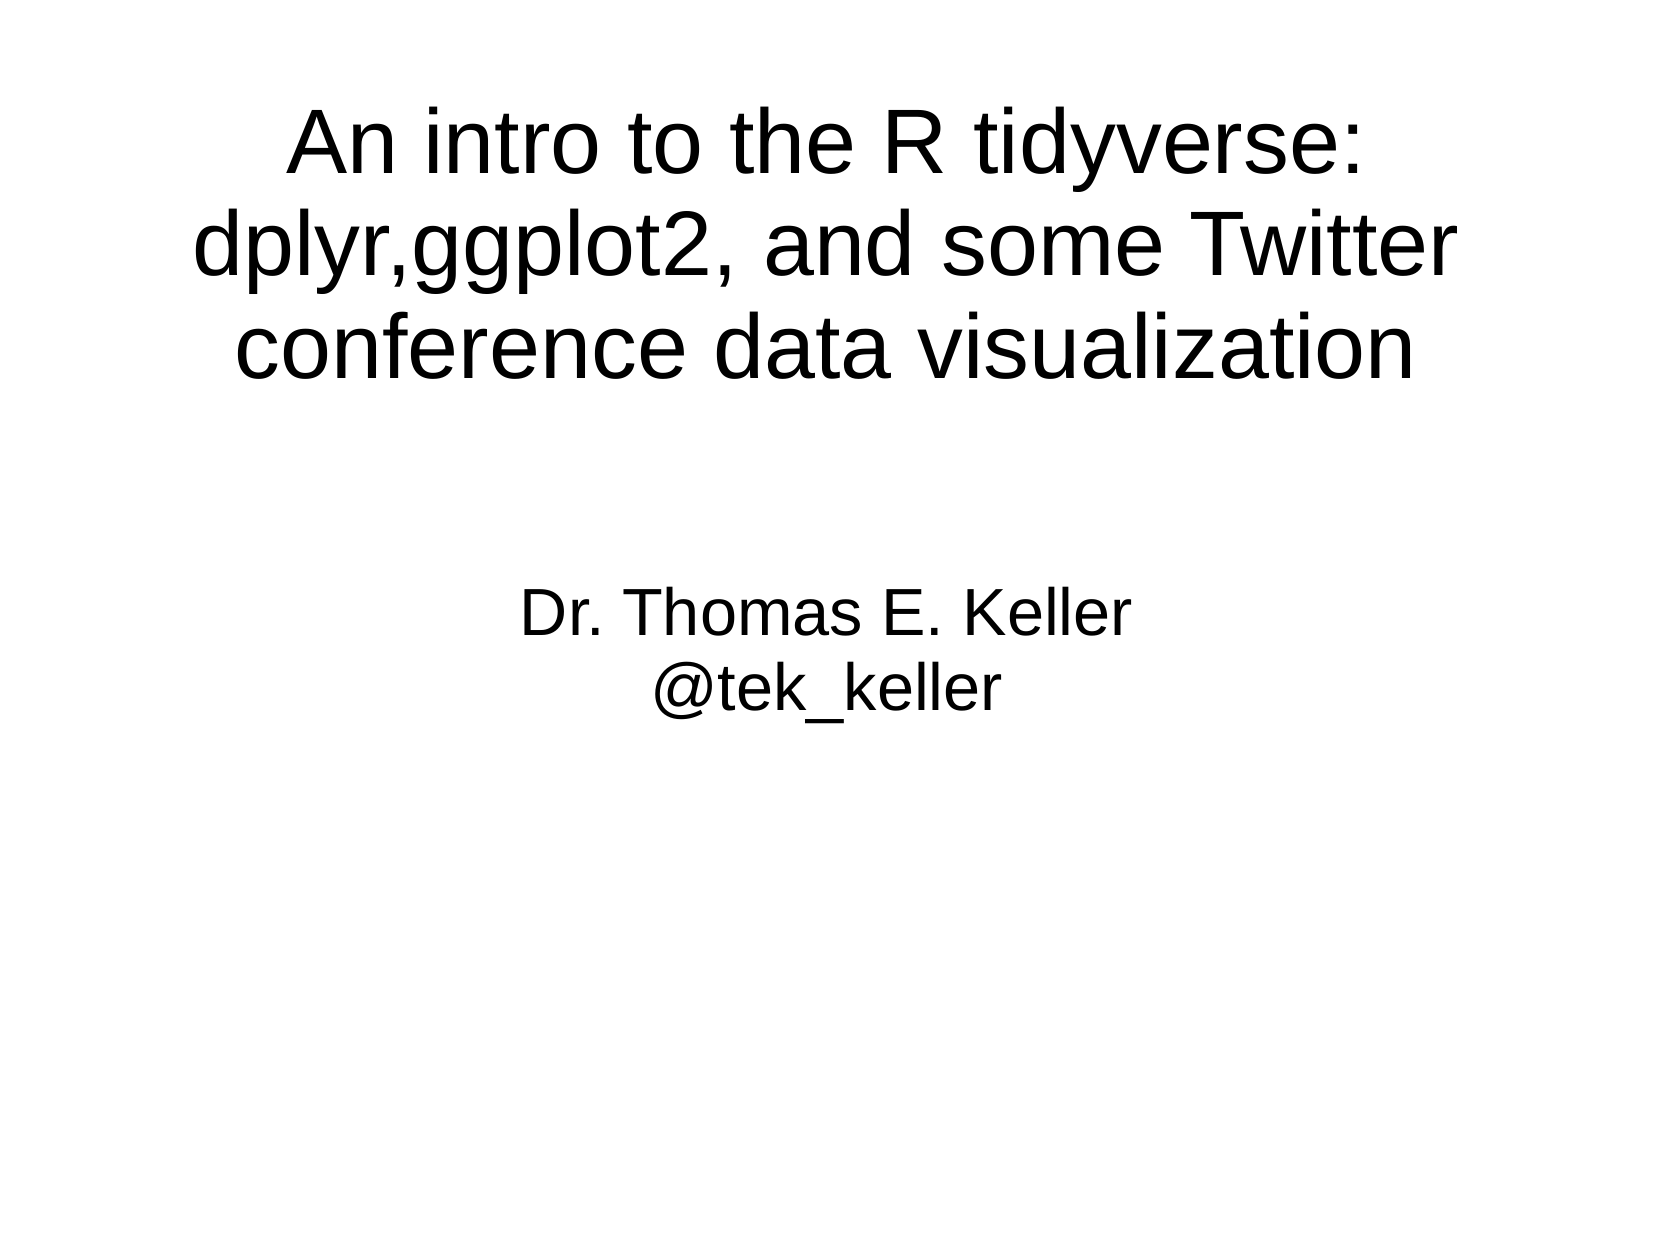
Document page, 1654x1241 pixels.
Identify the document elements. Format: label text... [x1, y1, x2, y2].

title An intro to the R tidyverse: dplyr,ggplot2, and some Twitter conference data visualization [82, 90, 1571, 290]
subtitle Dr. Thomas E. Keller @tek_keller [82, 290, 1571, 1010]
